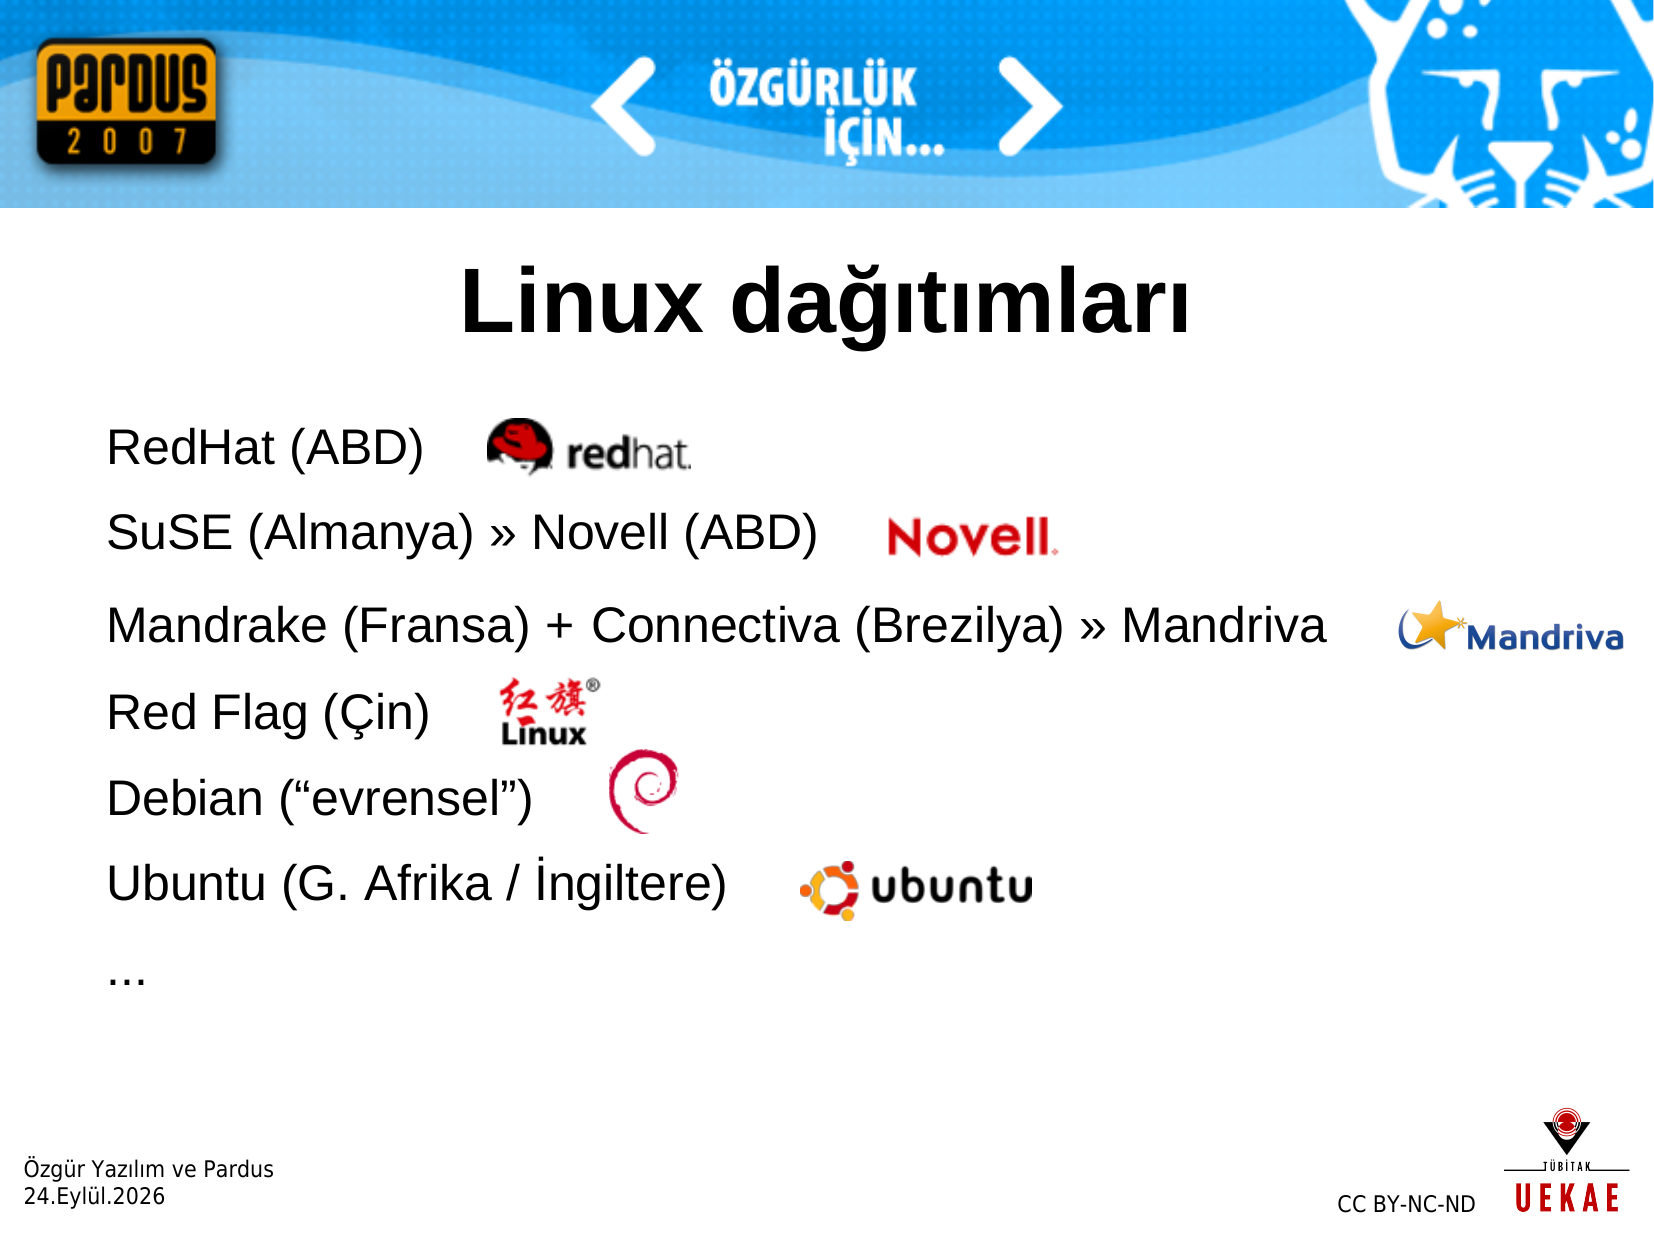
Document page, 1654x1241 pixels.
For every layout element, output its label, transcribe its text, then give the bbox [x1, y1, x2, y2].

picture [1393, 596, 1630, 656]
picture [487, 418, 691, 484]
picture [609, 749, 680, 834]
picture [493, 673, 607, 751]
picture [1500, 1104, 1634, 1215]
picture [0, 0, 1654, 208]
picture [877, 505, 1069, 566]
picture [800, 861, 1032, 921]
list RedHat (ABD) SuSE (Almanya) » Novell (ABD) Mandrake (Fransa) + Connectiva (Brezilya) » Mandriva Red Flag (Çin) Debian (“evrensel”) Ubuntu (G. Afrika / İngiltere) ... [88, 419, 1571, 1056]
title Linux dağıtımları [82, 197, 1571, 405]
